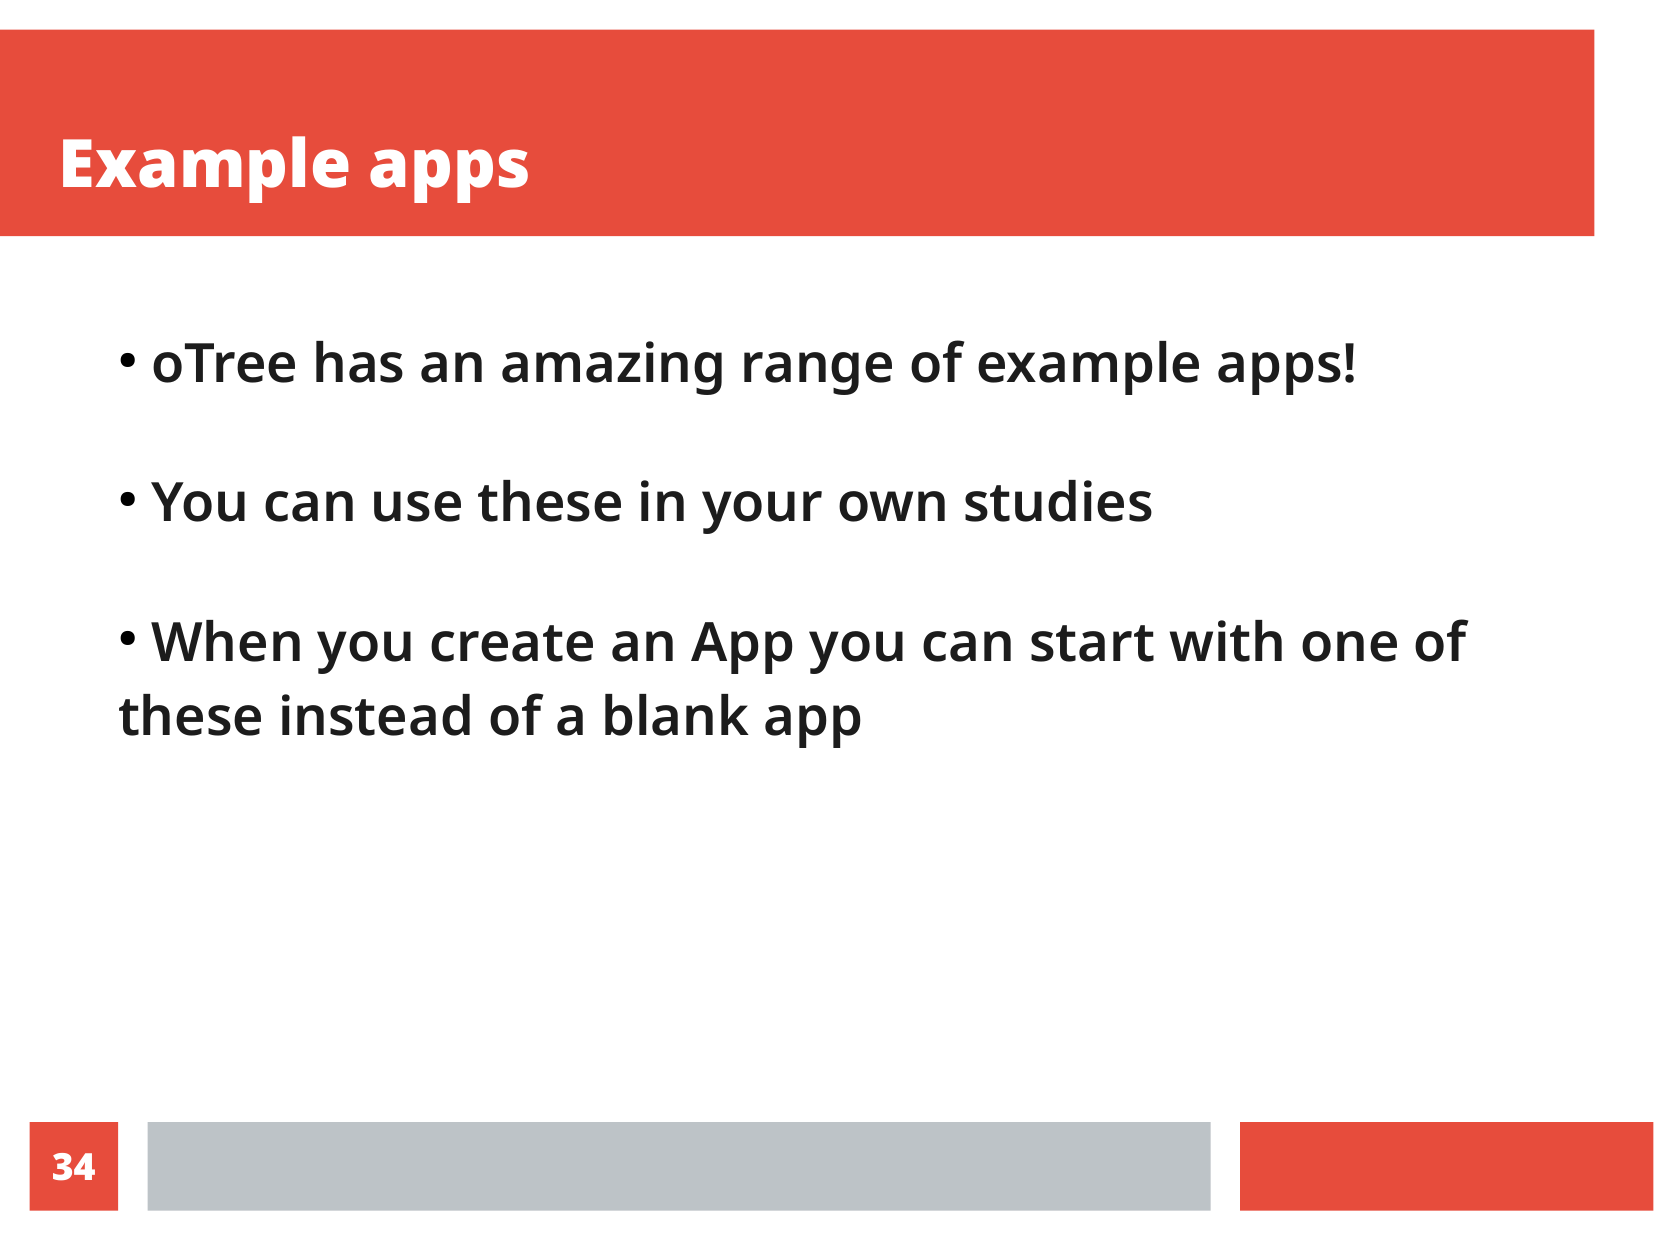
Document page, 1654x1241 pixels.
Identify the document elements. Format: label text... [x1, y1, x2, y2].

title Example apps [59, 59, 1595, 207]
list oTree has an amazing range of example apps! You can use these in your own studies When you create an App you can start with one of these instead of a blank app [59, 324, 1565, 1093]
